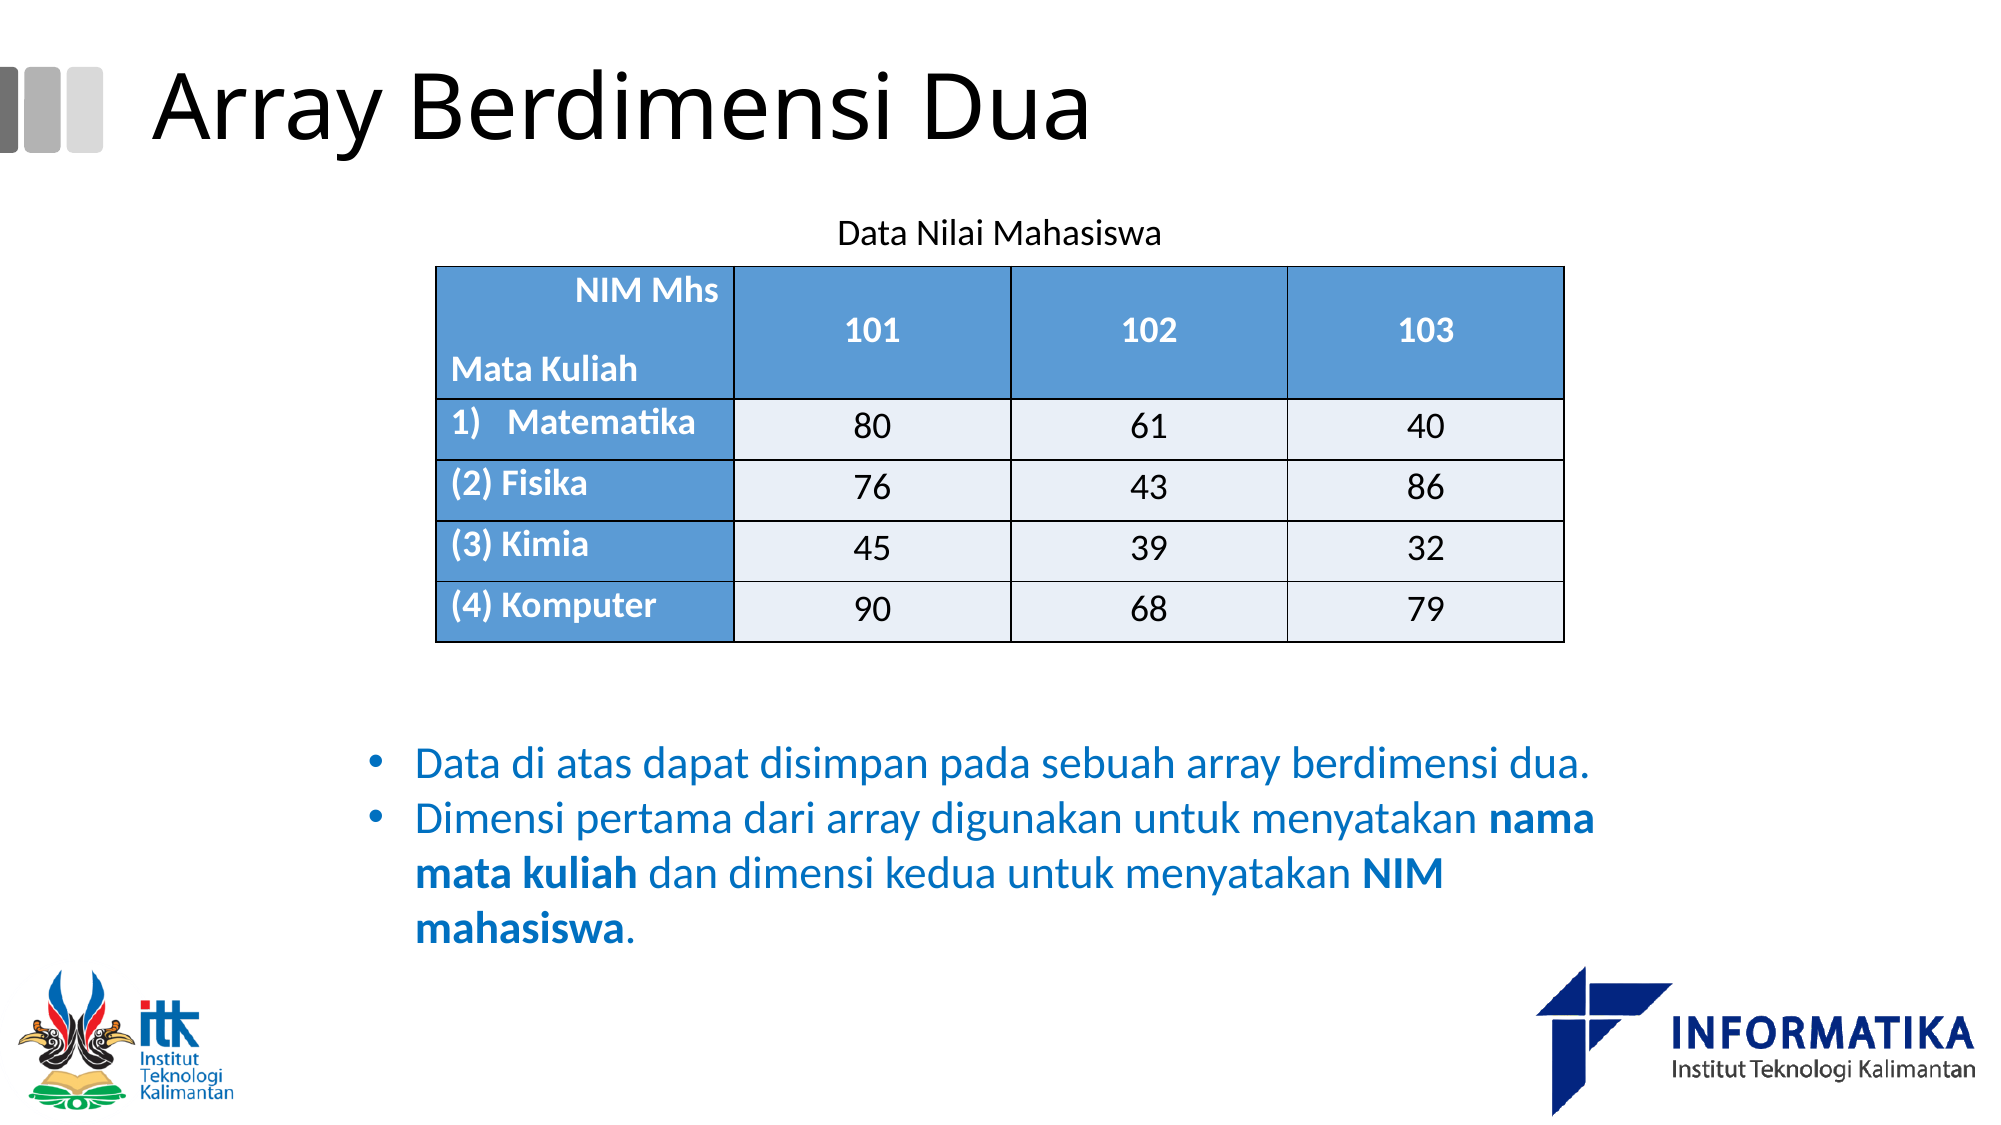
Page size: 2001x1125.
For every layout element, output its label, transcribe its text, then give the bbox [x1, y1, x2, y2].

title Array Berdimensi Dua [137, 1, 1863, 219]
table_cell 68 [1012, 582, 1287, 641]
table_cell (2) Fisika [437, 461, 733, 520]
table_header 102 [1012, 267, 1287, 398]
table_cell 32 [1288, 522, 1563, 581]
table_header 103 [1288, 267, 1563, 398]
table_header NIM Mhs Mata Kuliah [437, 267, 733, 398]
table_cell 39 [1012, 522, 1287, 581]
table_cell 40 [1288, 400, 1563, 459]
table_cell (3) Kimia [437, 522, 733, 581]
picture [1534, 965, 1976, 1118]
text_box Data di atas dapat disimpan pada sebuah array berdimensi dua. Dimensi pertama dari array digunakan untuk menyatakan nama mata kuliah dan dimensi kedua untuk menyatakan NIM mahasiswa. [353, 725, 1647, 961]
table_cell 76 [735, 461, 1010, 520]
table_cell Matematika [437, 400, 733, 459]
table_cell 90 [735, 582, 1010, 641]
table_cell 61 [1012, 400, 1287, 459]
table_cell 79 [1288, 582, 1563, 641]
table_cell 80 [735, 400, 1010, 459]
table_cell 45 [735, 522, 1010, 581]
table_cell (4) Komputer [437, 582, 733, 641]
table_header 101 [735, 267, 1010, 398]
picture [0, 935, 252, 1125]
table_cell 86 [1288, 461, 1563, 520]
table_cell 43 [1012, 461, 1287, 520]
text_box Data Nilai Mahasiswa [822, 200, 1178, 261]
